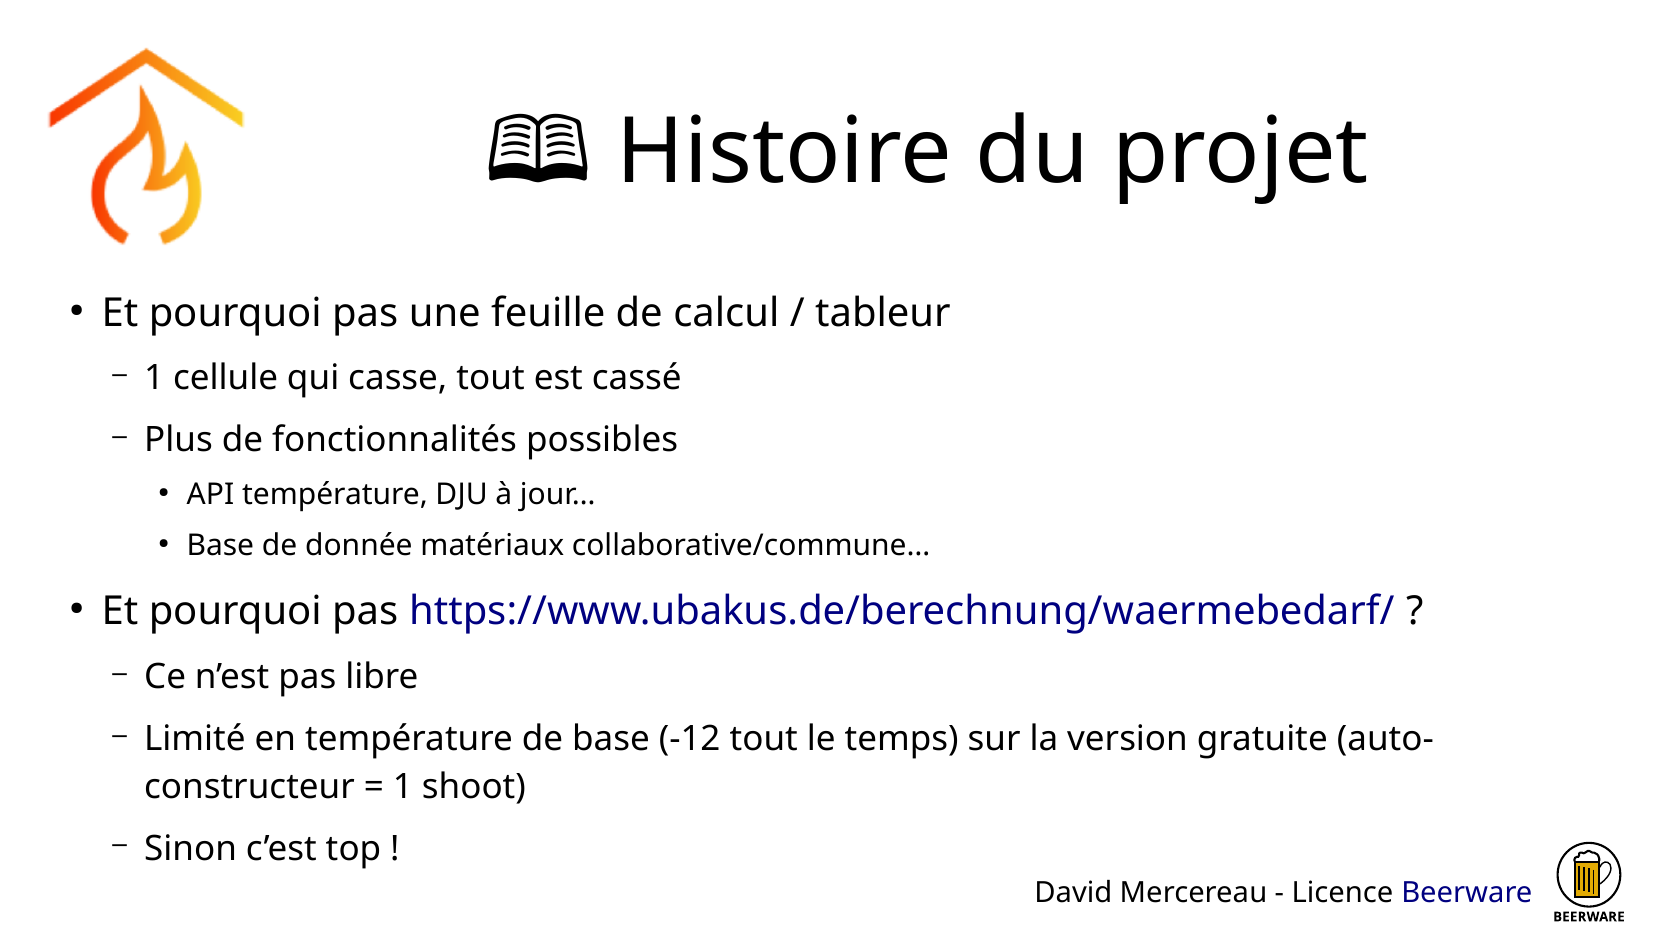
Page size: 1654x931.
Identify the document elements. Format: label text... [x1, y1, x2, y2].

list Et pourquoi pas une feuille de calcul / tableur 1 cellule qui casse, tout est cassé Plus de fonctionnalités possibles API température, DJU à jour… Base de donnée matériaux collaborative/commune… Et pourquoi pas https://www.ubakus.de/berechnung/waermebedarf/ ? Ce n’est pas libre Limité en température de base (-12 tout le temps) sur la version gratuite (auto-constructeur = 1 shoot) Sinon c’est top ! [59, 283, 1583, 875]
picture [47, 47, 246, 246]
title 🕮 Histoire du projet [271, 54, 1583, 239]
